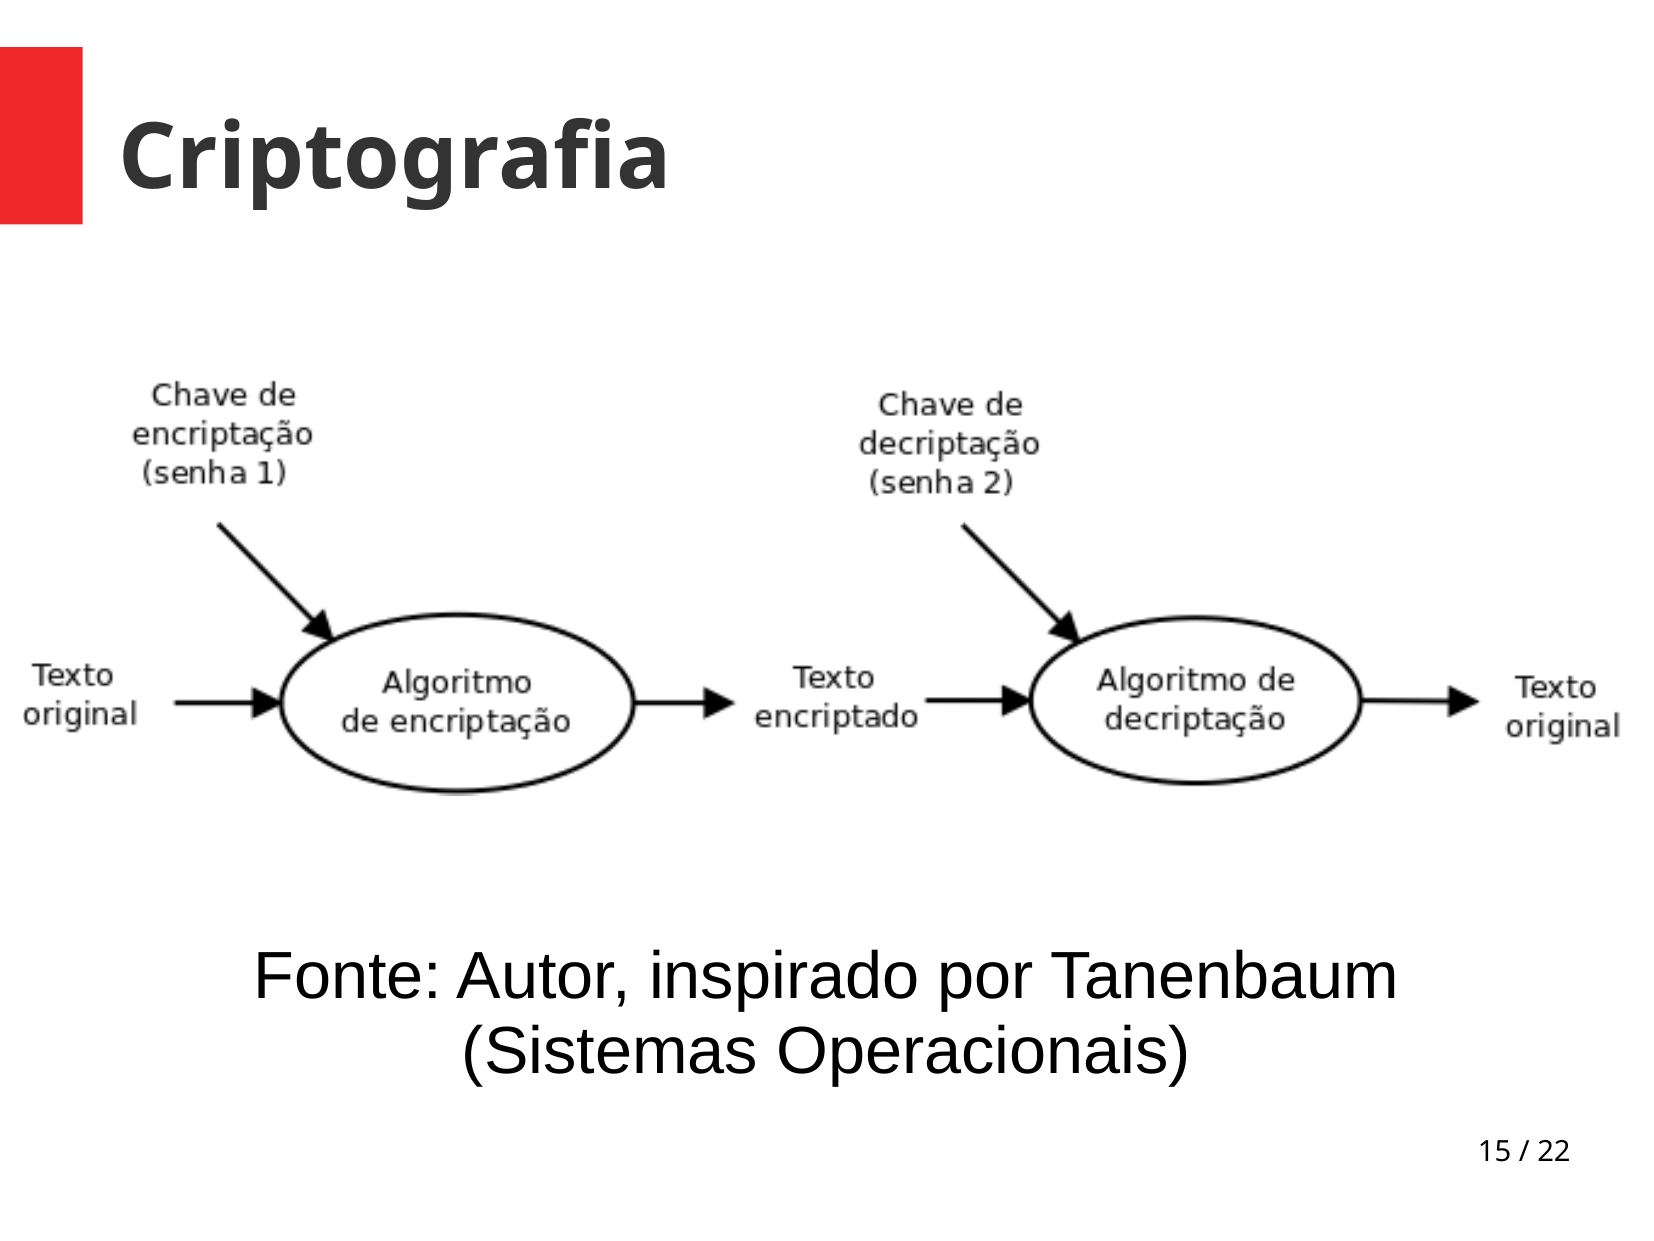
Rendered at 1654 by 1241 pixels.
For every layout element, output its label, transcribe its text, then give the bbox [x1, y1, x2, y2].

picture [23, 377, 118, 796]
picture [1536, 377, 1630, 796]
subtitle Fonte: Autor, inspirado por Tanenbaum (Sistemas Operacionais) [118, 340, 1536, 1088]
title Criptografia [118, 49, 1571, 257]
